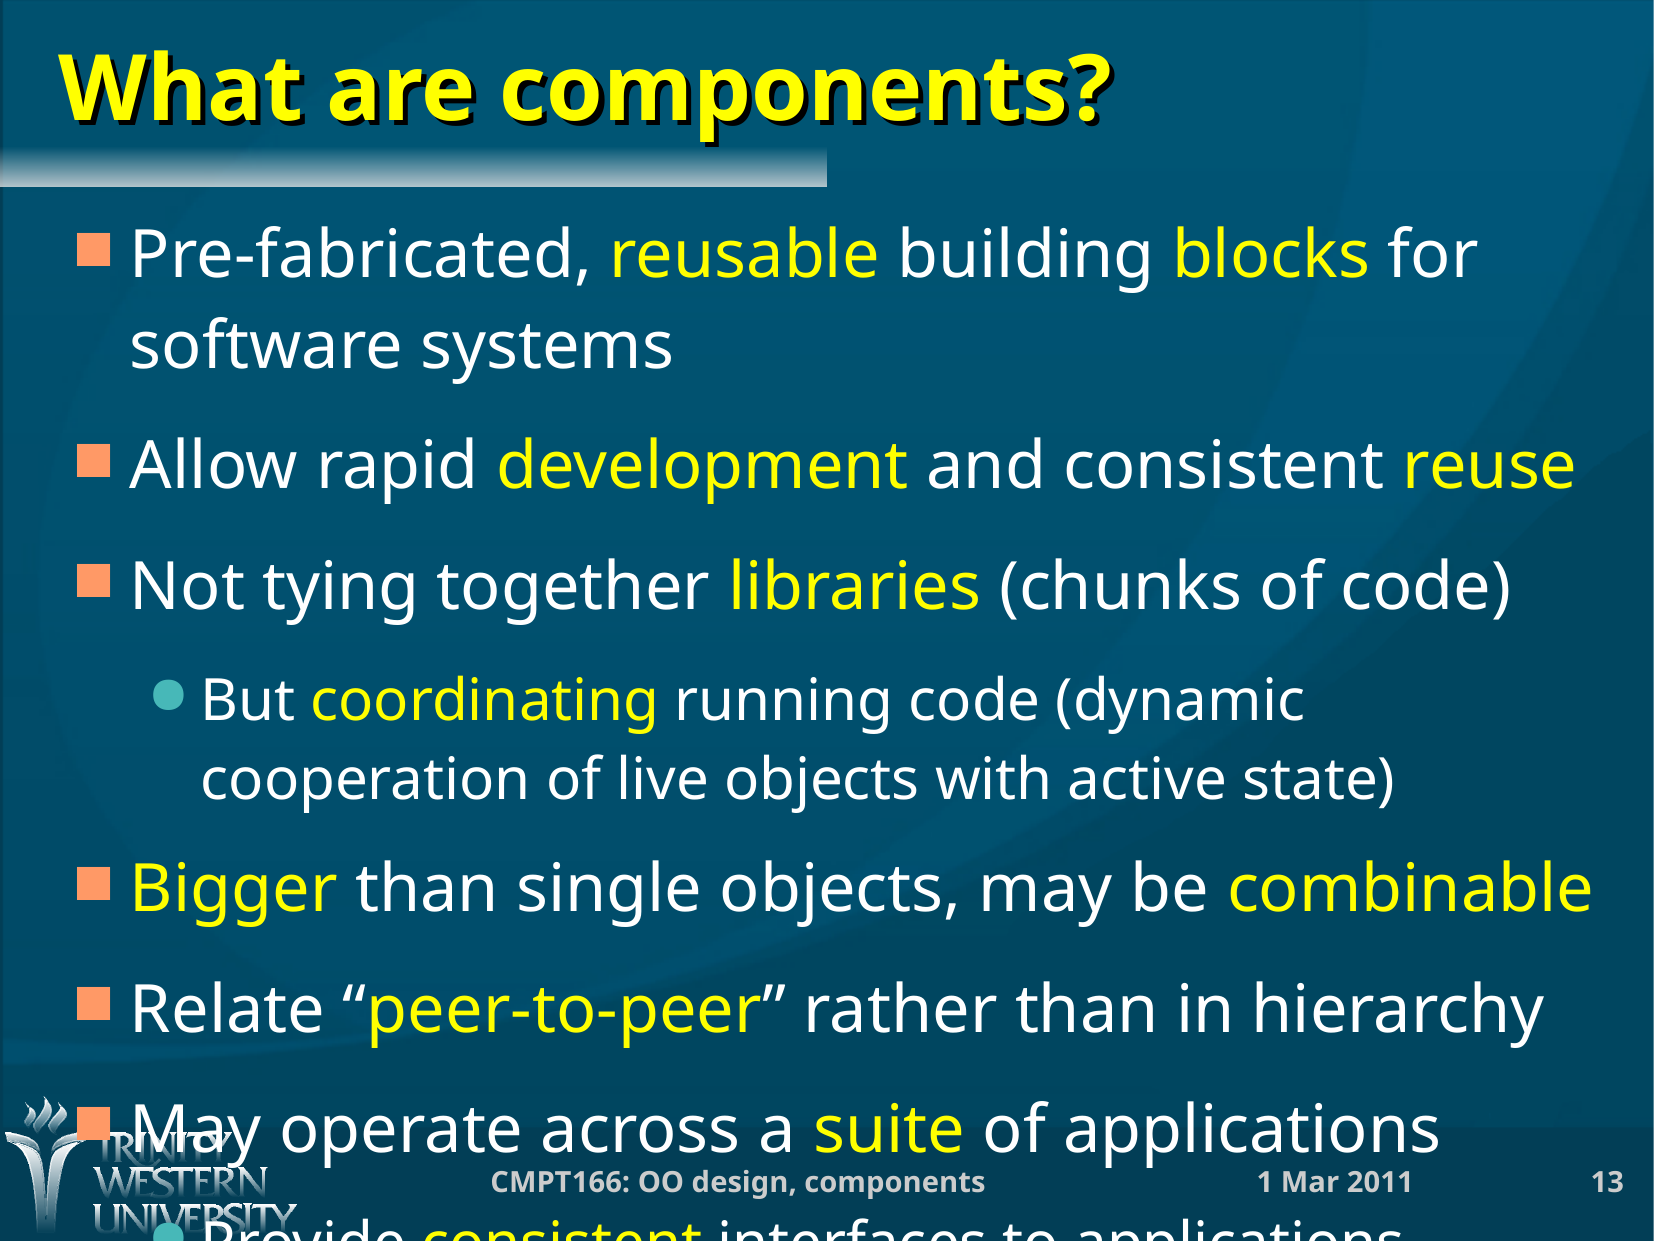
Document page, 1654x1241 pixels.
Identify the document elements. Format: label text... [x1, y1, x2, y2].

list Name: … Description: … Interface to (component): ... Interface to (component): ... [0, 154, 827, 158]
list Pre-fabricated, reusable building blocks for software systems Allow rapid development and consistent reuse Not tying together libraries (chunks of code) But coordinating running code (dynamic cooperation of live objects with active state) Bigger than single objects, may be combinable Relate “peer-to-peer” rather than in hierarchy May operate across a suite of applications Provide consistent interfaces to applications [59, 206, 1625, 1241]
picture [38, 1227, 54, 1232]
title What are components? [59, 19, 1595, 148]
